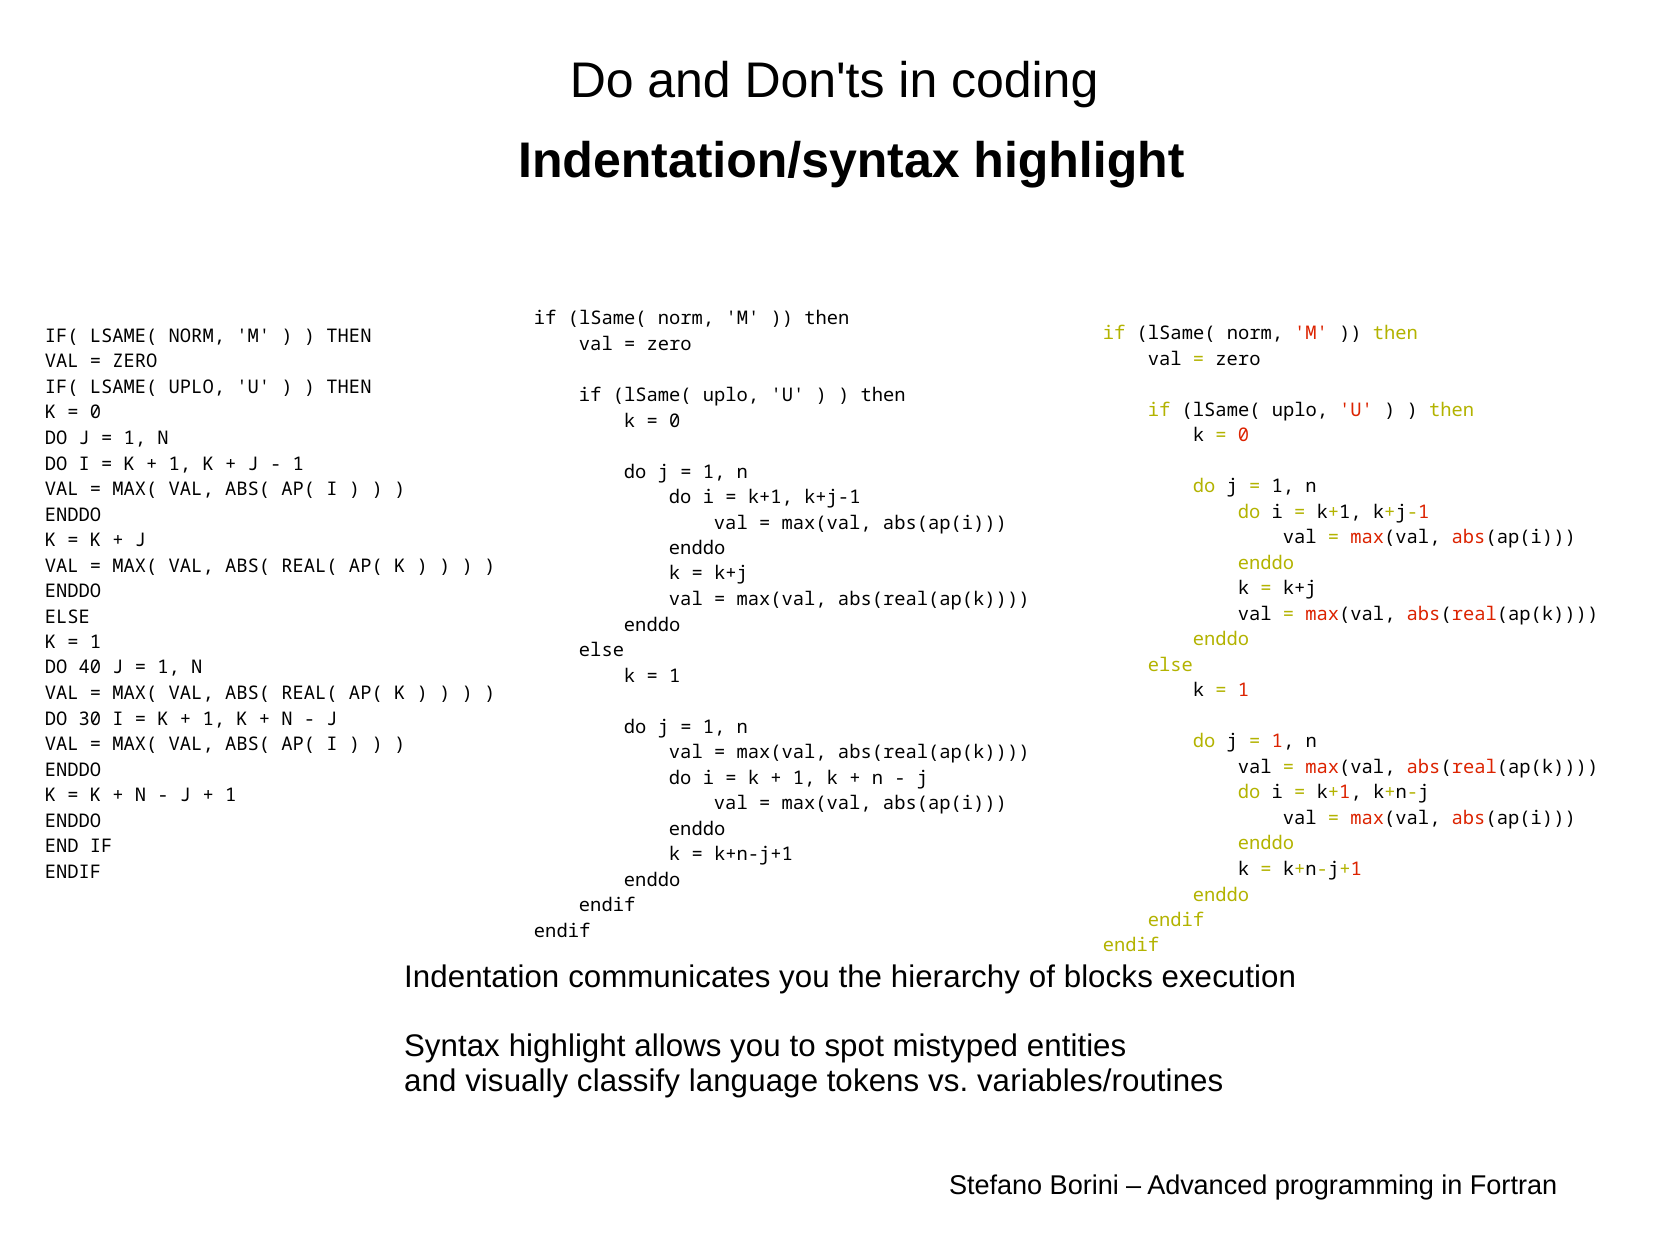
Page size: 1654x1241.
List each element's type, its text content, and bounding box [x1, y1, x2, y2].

text_box Do and Don'ts in coding [555, 44, 1126, 116]
text_box IF( LSAME( NORM, 'M' ) ) THEN VAL = ZERO IF( LSAME( UPLO, 'U' ) ) THEN K = 0 DO J = 1, N DO I = K + 1, K + J - 1 VAL = MAX( VAL, ABS( AP( I ) ) ) ENDDO K = K + J VAL = MAX( VAL, ABS( REAL( AP( K ) ) ) ) ENDDO ELSE K = 1 DO 40 J = 1, N VAL = MAX( VAL, ABS( REAL( AP( K ) ) ) ) DO 30 I = K + 1, K + N - J VAL = MAX( VAL, ABS( AP( I ) ) ) ENDDO K = K + N - J + 1 ENDDO END IF ENDIF [30, 315, 519, 889]
text_box if (lSame( norm, 'M' )) then val = zero if (lSame( uplo, 'U' ) ) then k = 0 do j = 1, n do i = k+1, k+j-1 val = max(val, abs(ap(i))) enddo k = k+j val = max(val, abs(real(ap(k)))) enddo else k = 1 do j = 1, n val = max(val, abs(real(ap(k)))) do i = k + 1, k + n - j val = max(val, abs(ap(i))) enddo k = k+n-j+1 enddo endif endif [519, 297, 1165, 901]
text_box Indentation/syntax highlight [503, 124, 1201, 196]
text_box Indentation communicates you the hierarchy of blocks execution Syntax highlight allows you to spot mistyped entities and visually classify language tokens vs. variables/routines [389, 951, 1313, 1106]
text_box if (lSame( norm, 'M' )) then val = zero if (lSame( uplo, 'U' ) ) then k = 0 do j = 1, n do i = k+1, k+j-1 val = max(val, abs(ap(i))) enddo k = k+j val = max(val, abs(real(ap(k)))) enddo else k = 1 do j = 1, n val = max(val, abs(real(ap(k)))) do i = k+1, k+n-j val = max(val, abs(ap(i))) enddo k = k+n-j+1 enddo endif endif [1088, 312, 1627, 915]
